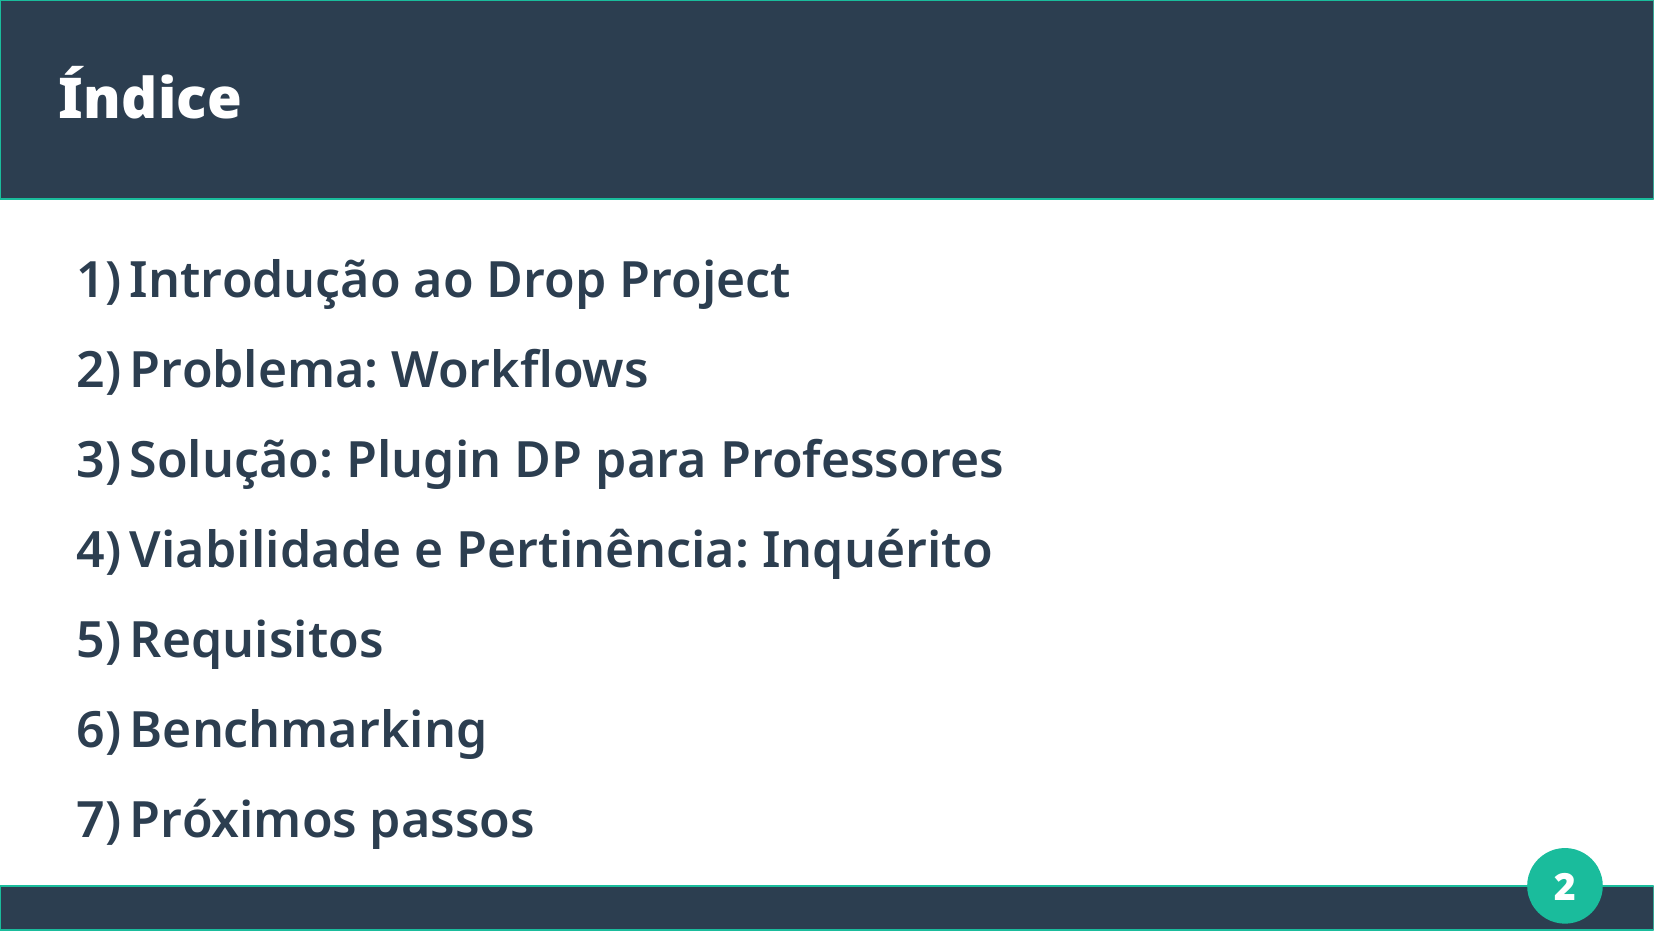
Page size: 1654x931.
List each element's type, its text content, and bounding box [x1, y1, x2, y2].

list Introdução ao Drop Project Problema: Workflows Solução: Plugin DP para Professores Viabilidade e Pertinência: Inquérito Requisitos Benchmarking Próximos passos [59, 243, 1595, 864]
title Índice [59, 37, 1595, 156]
